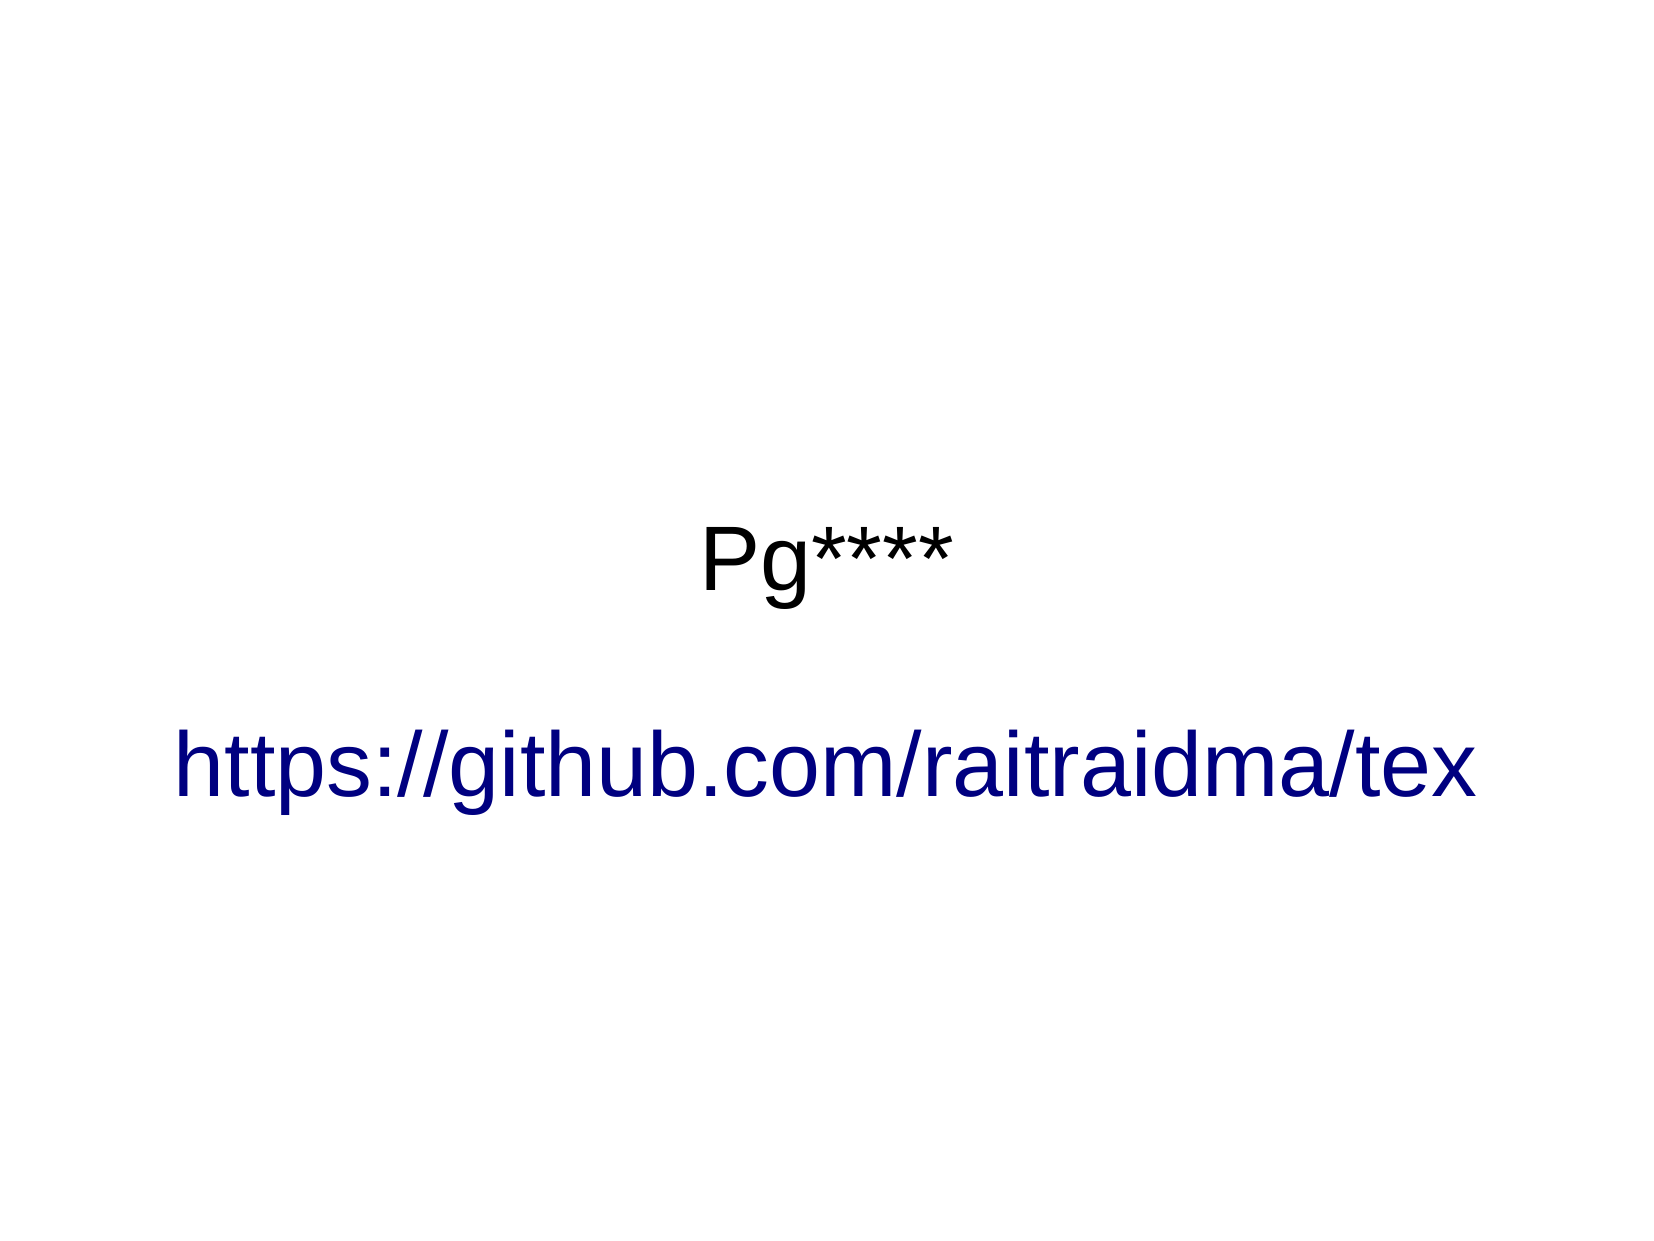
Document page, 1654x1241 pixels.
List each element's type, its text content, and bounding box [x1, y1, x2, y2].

title Pg**** https://github.com/raitraidma/tex [82, 507, 1571, 816]
